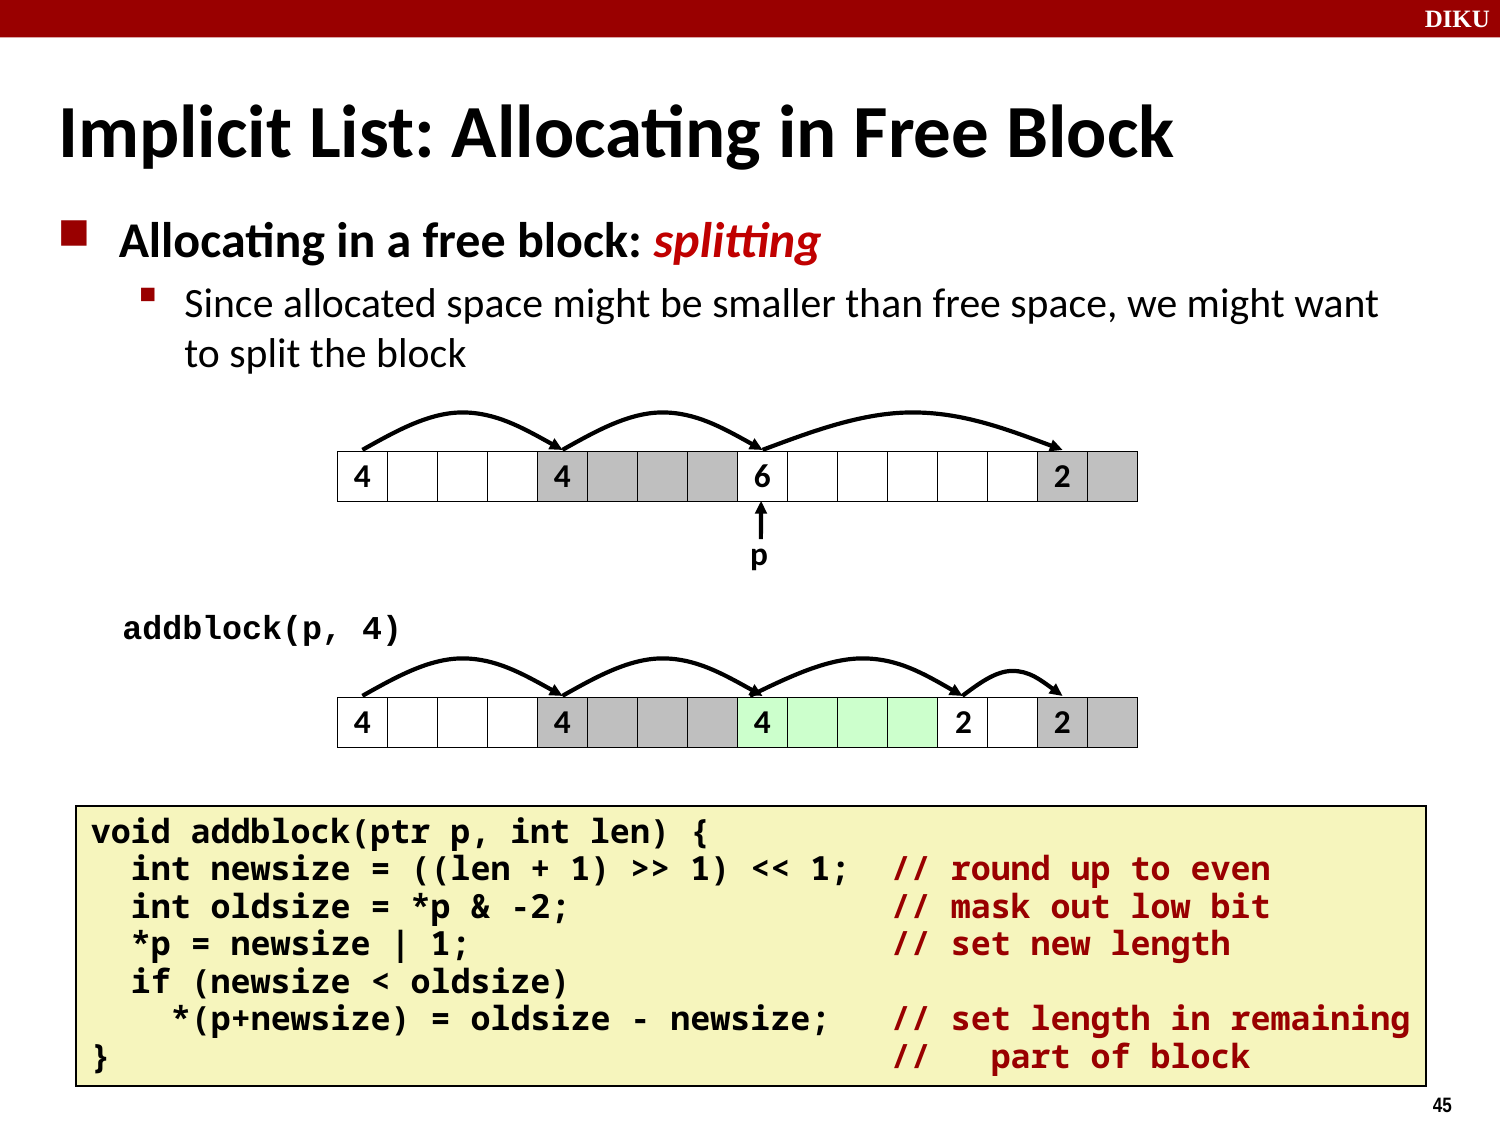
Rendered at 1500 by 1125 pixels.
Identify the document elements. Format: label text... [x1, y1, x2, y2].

text_box [987, 697, 1037, 748]
text_box [587, 451, 737, 502]
text_box p [735, 526, 783, 582]
text_box [788, 697, 940, 748]
text_box 4 [537, 451, 587, 502]
text_box 4 [737, 697, 788, 748]
text_box [788, 451, 1037, 502]
text_box void addblock(ptr p, int len) { int newsize = ((len + 1) >> 1) << 1; // round up to even int oldsize = *p & -2; // mask out low bit *p = newsize | 1; // set new length if (newsize < oldsize) *(p+newsize) = oldsize - newsize; // set length in remaining } // part of block [76, 805, 1426, 1086]
text_box 2 [940, 694, 987, 751]
text_box 4 [337, 451, 387, 502]
text_box Allocating in a free block: splitting Since allocated space might be smaller than free space, we might want to split the block [47, 200, 1411, 1058]
text_box 2 [1037, 697, 1087, 748]
text_box [387, 697, 538, 748]
text_box [1087, 697, 1138, 748]
text_box [387, 451, 537, 502]
text_box 6 [737, 451, 788, 502]
text_box [1087, 451, 1138, 502]
text_box [587, 697, 737, 748]
text_box 2 [1037, 451, 1087, 502]
text_box 4 [337, 697, 387, 748]
text_box 4 [538, 697, 587, 748]
text_box addblock(p, 4) [114, 604, 410, 660]
text_box Implicit List: Allocating in Free Block [43, 80, 1457, 175]
